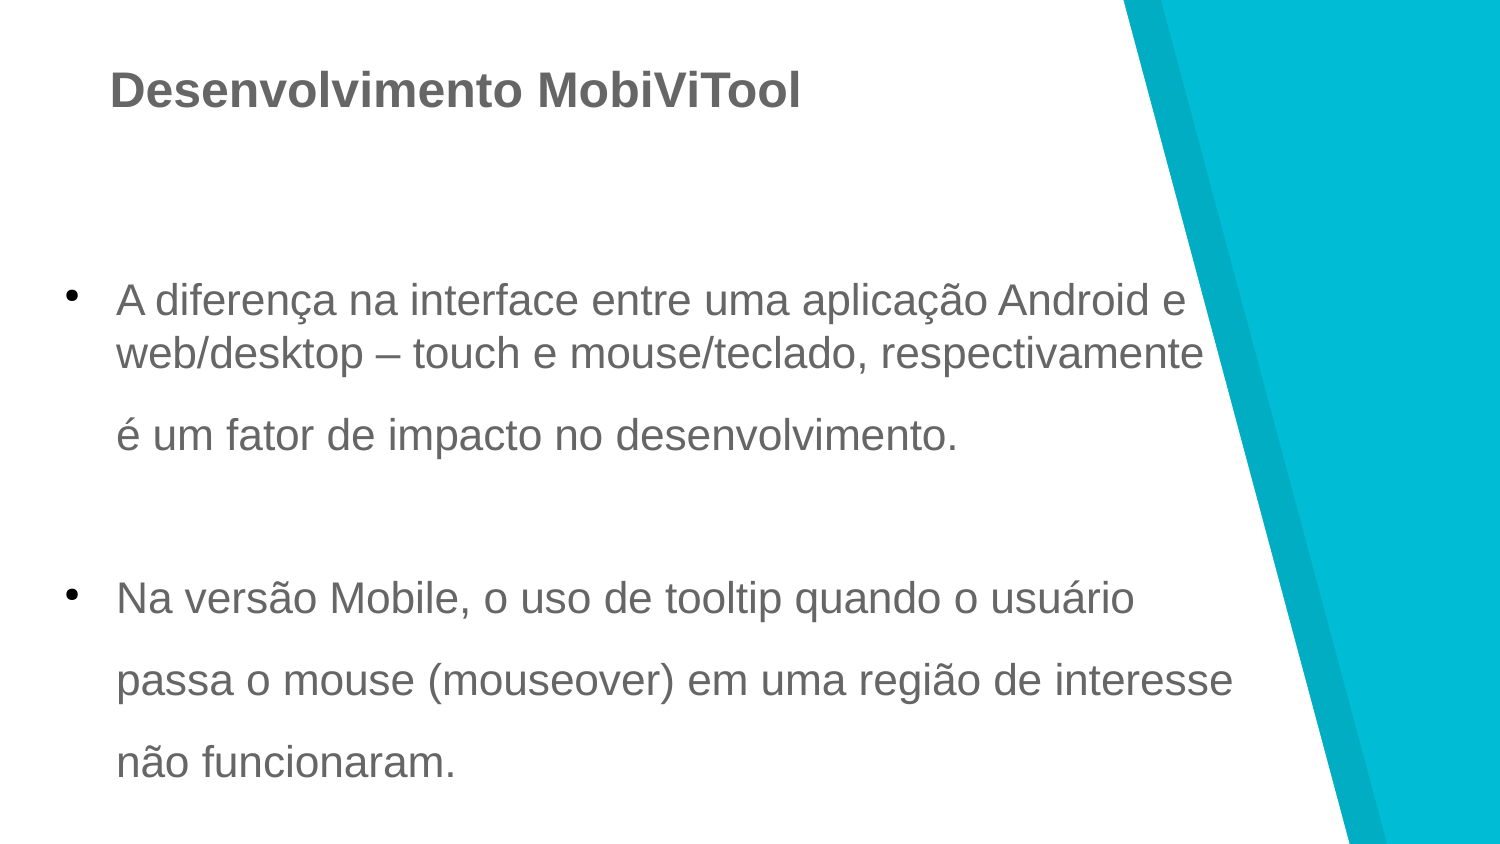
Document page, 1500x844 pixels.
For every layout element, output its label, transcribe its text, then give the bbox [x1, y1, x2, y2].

list A diferença na interface entre uma aplicação Android e web/desktop – touch e mouse/teclado, respectivamente é um fator de impacto no desenvolvimento. Na versão Mobile, o uso de tooltip quando o usuário passa o mouse (mouseover) em uma região de interesse não funcionaram. [47, 106, 1398, 792]
subtitle Desenvolvimento MobiViTool [94, 42, 1394, 106]
